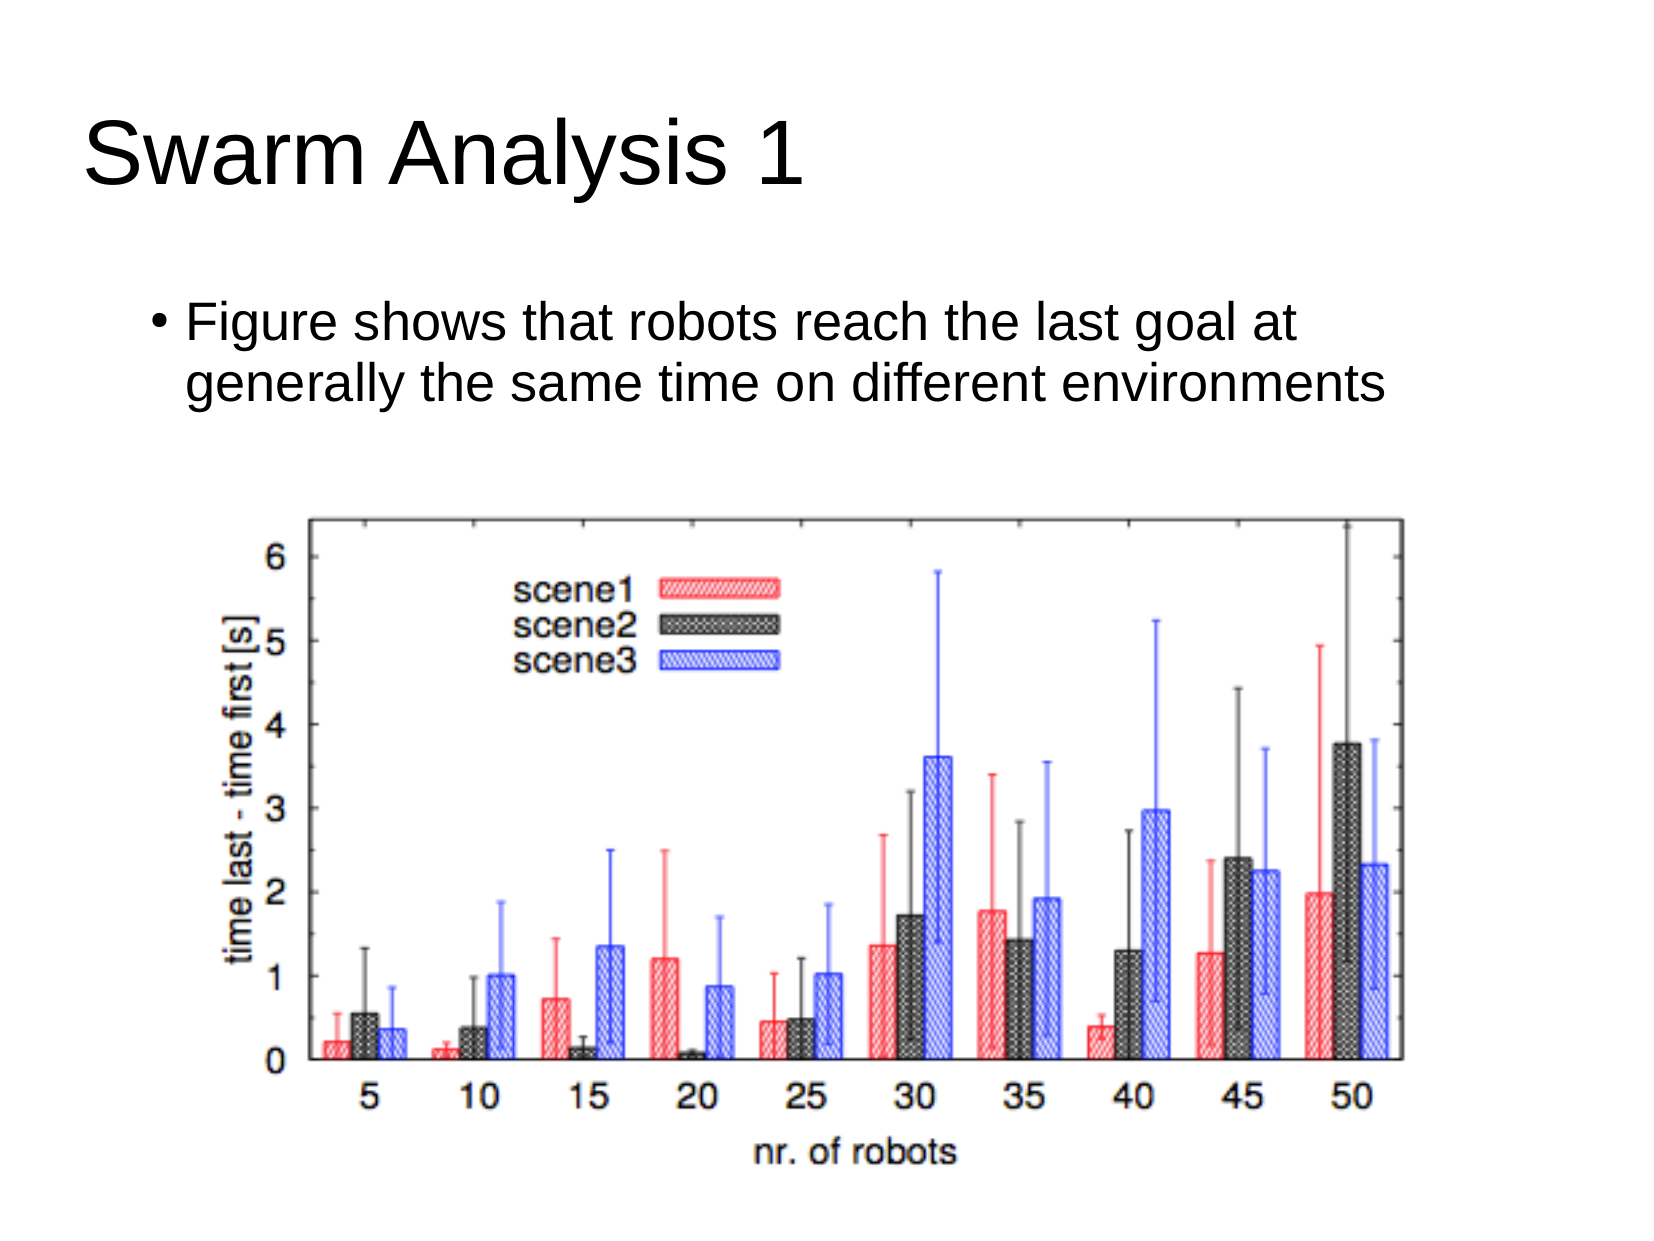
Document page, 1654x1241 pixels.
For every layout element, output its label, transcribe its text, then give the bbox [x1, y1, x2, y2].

text_box Figure shows that robots reach the last goal at generally the same time on different environments [135, 284, 1531, 421]
picture [75, 449, 1561, 1200]
title Swarm Analysis 1 [82, 49, 1571, 257]
